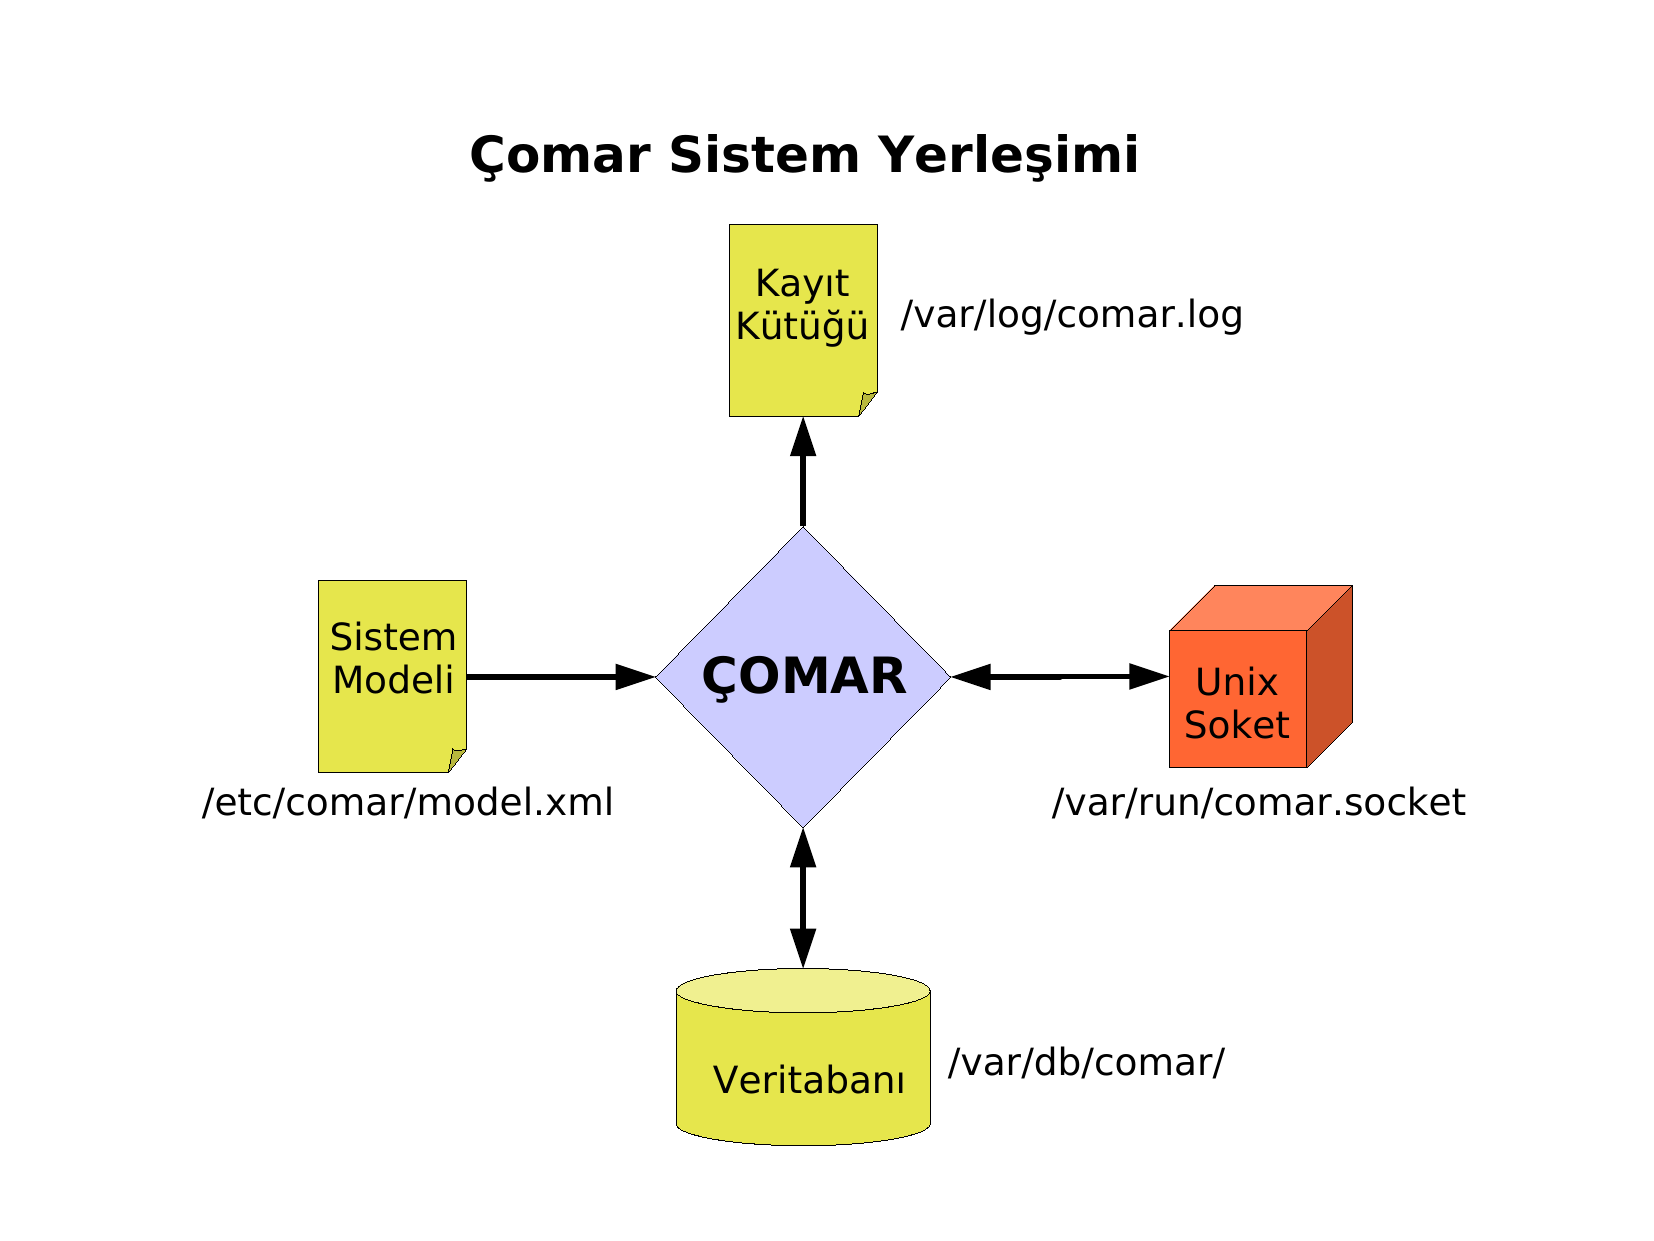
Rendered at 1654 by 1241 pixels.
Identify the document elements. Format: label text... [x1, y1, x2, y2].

text_box [656, 644, 687, 710]
text_box /etc/comar/model.xml [187, 773, 630, 832]
text_box [676, 992, 931, 1146]
text_box [318, 711, 467, 773]
text_box [691, 526, 915, 640]
text_box [691, 714, 915, 827]
text_box [729, 356, 878, 417]
text_box [729, 224, 878, 253]
text_box [1169, 585, 1353, 768]
text_box Veritabanı [698, 1051, 922, 1110]
text_box Sistem Modeli [314, 608, 473, 711]
text_box Kayıt Kütüğü [720, 253, 885, 356]
text_box /var/run/comar.socket [1037, 773, 1482, 832]
text_box Çomar Sistem Yerleşimi [454, 118, 1157, 192]
text_box /var/db/comar/ [933, 1033, 1241, 1092]
text_box [318, 580, 467, 608]
text_box ÇOMAR [687, 640, 924, 714]
text_box /var/log/comar.log [885, 285, 1260, 344]
text_box Unix Soket [1169, 653, 1306, 756]
text_box [924, 649, 950, 705]
